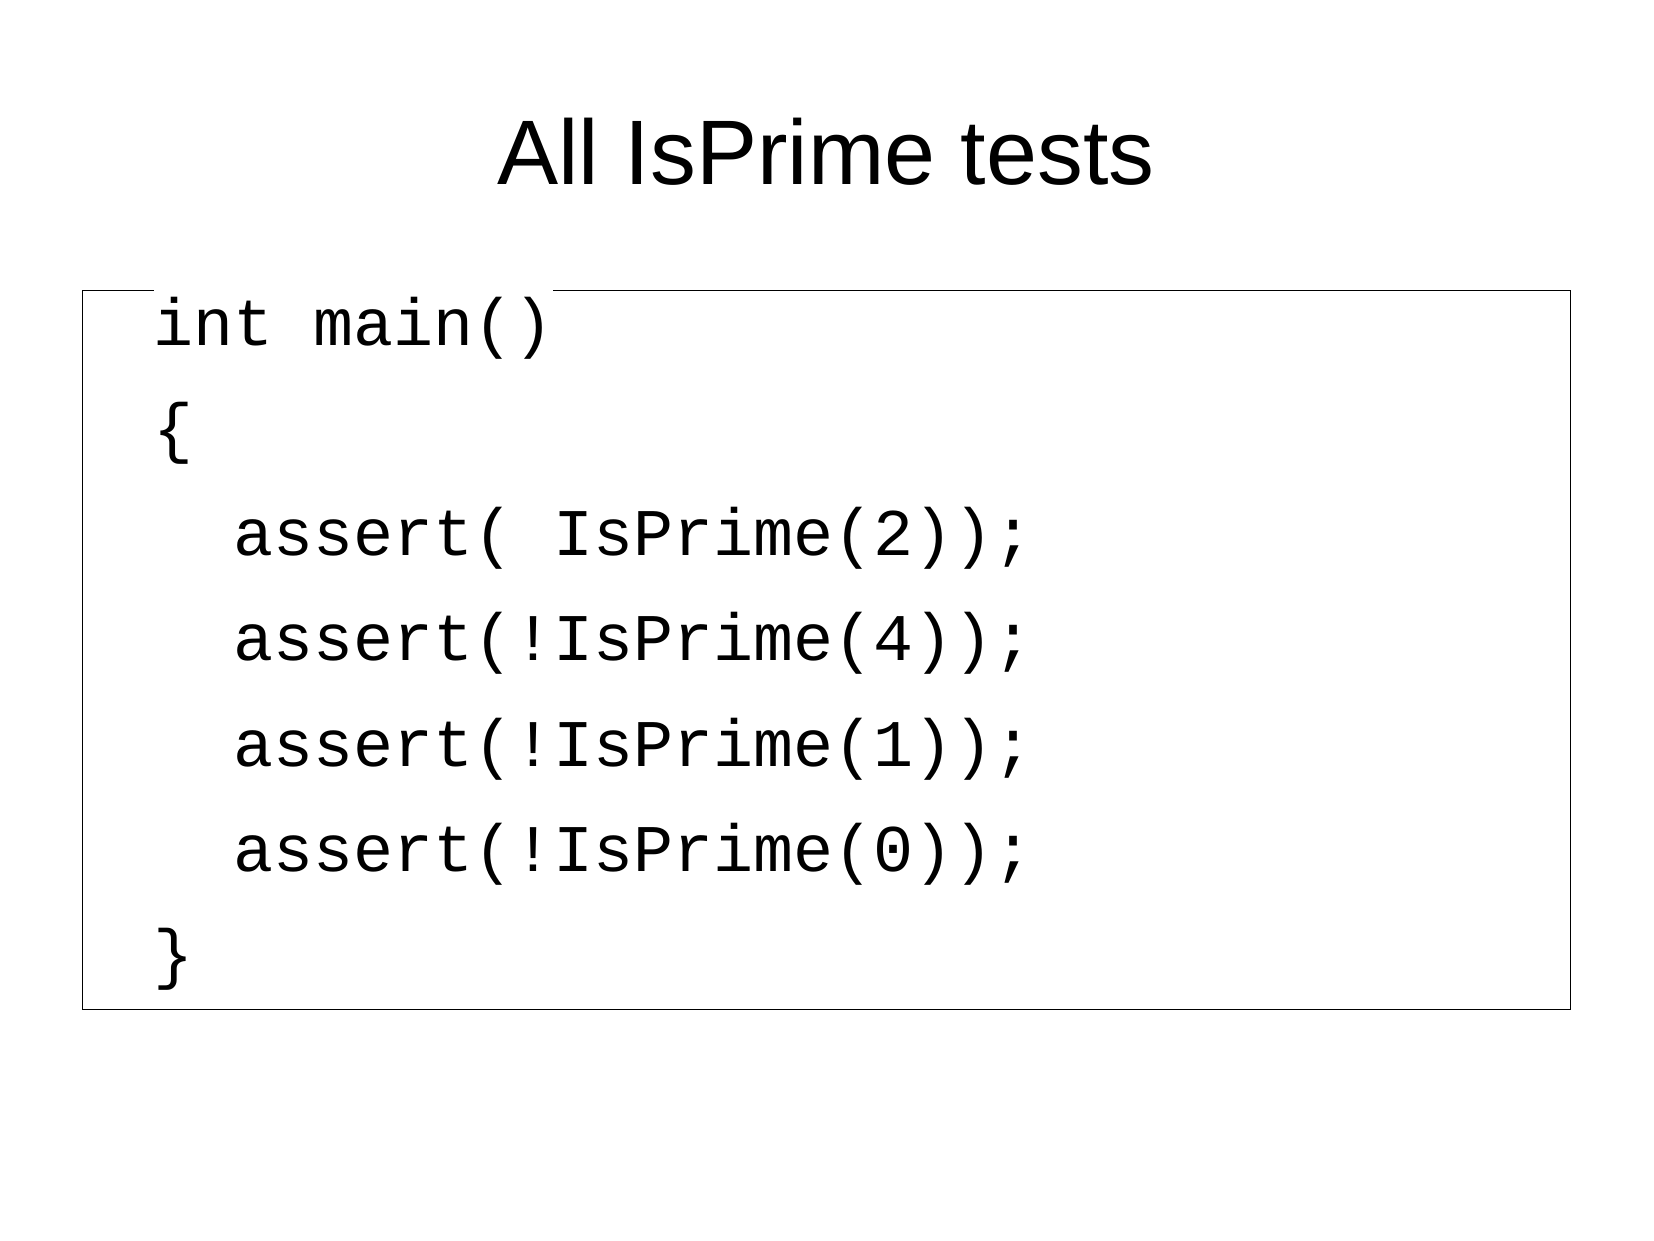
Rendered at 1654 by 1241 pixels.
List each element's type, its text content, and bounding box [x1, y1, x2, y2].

title All IsPrime tests [82, 49, 1571, 257]
list int main() { assert( IsPrime(2)); assert(!IsPrime(4)); assert(!IsPrime(1)); assert(!IsPrime(0)); } [82, 290, 1571, 1010]
